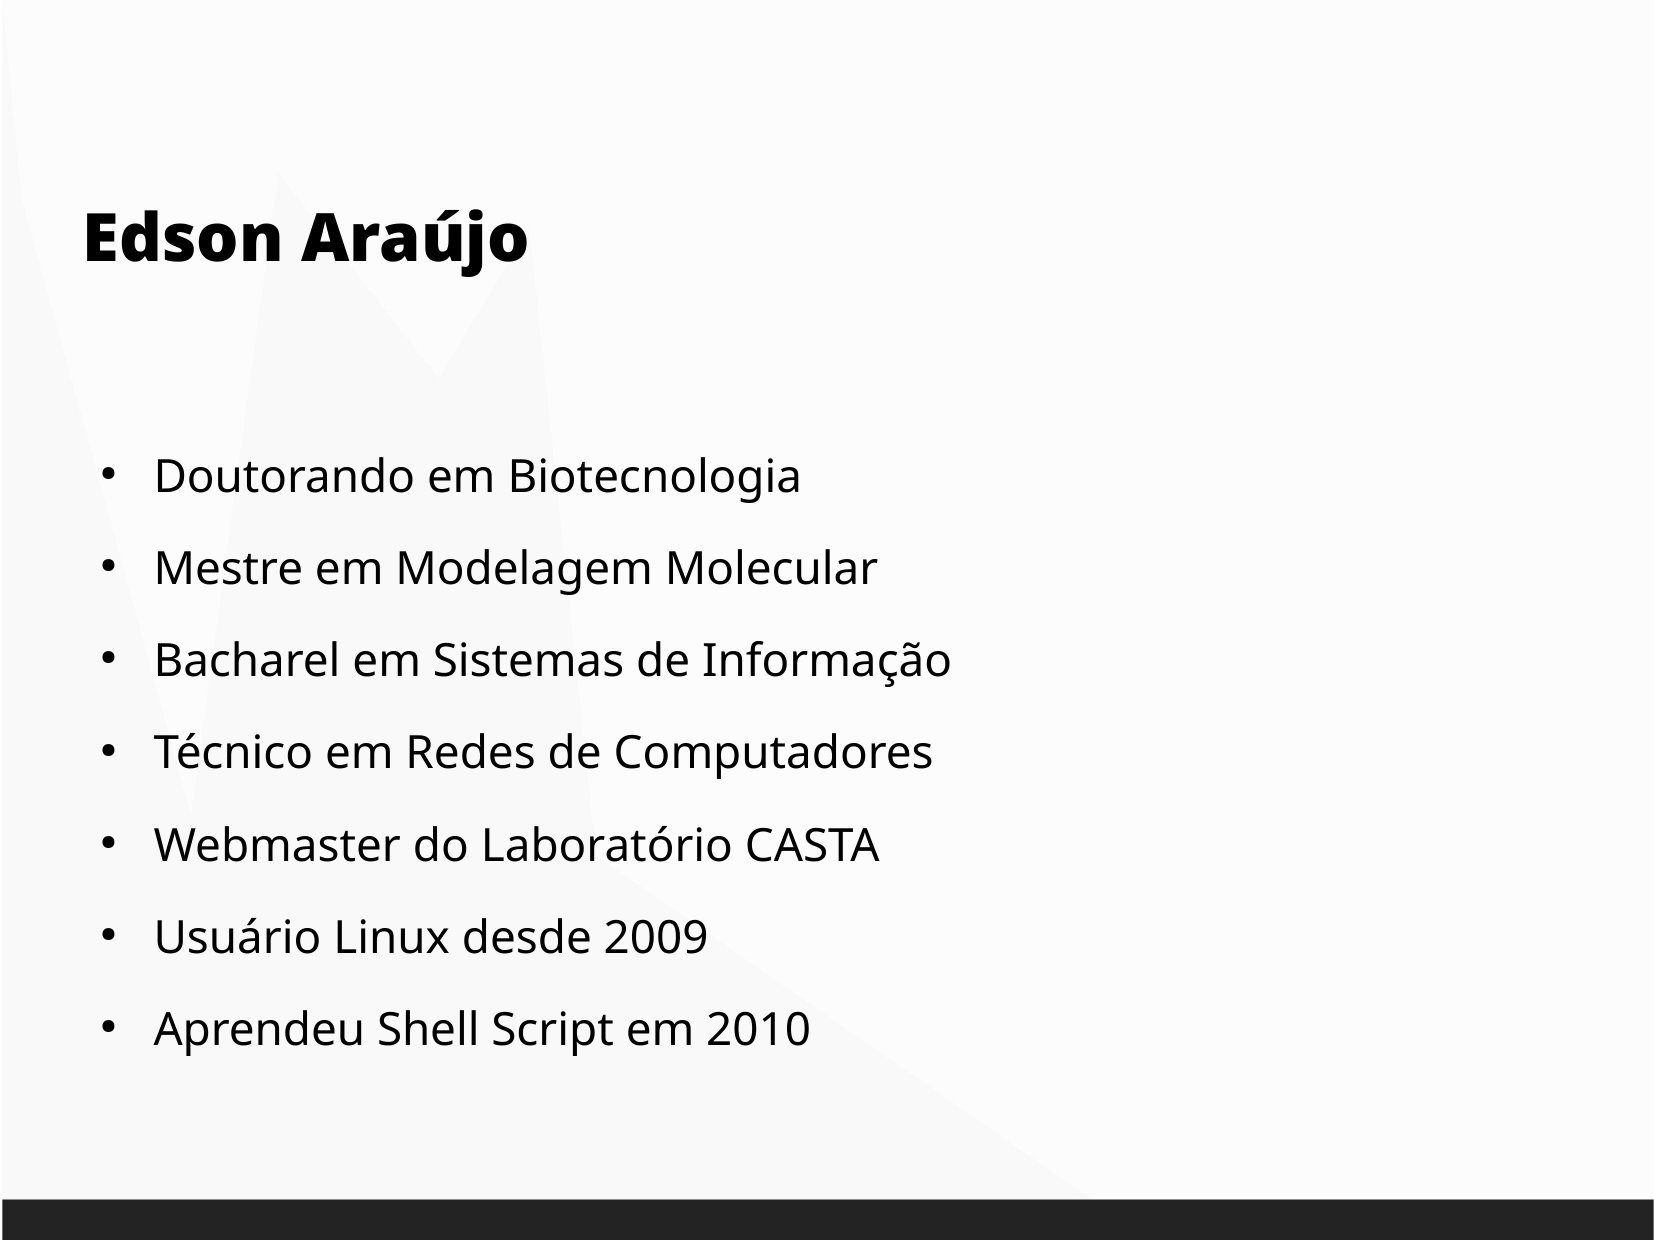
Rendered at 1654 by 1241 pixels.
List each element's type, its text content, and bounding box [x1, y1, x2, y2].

picture [2, 0, 1654, 1241]
list Doutorando em Biotecnologia Mestre em Modelagem Molecular Bacharel em Sistemas de Informação Técnico em Redes de Computadores Webmaster do Laboratório CASTA Usuário Linux desde 2009 Aprendeu Shell Script em 2010 [82, 443, 1571, 1084]
title Edson Araújo [82, 139, 1571, 332]
